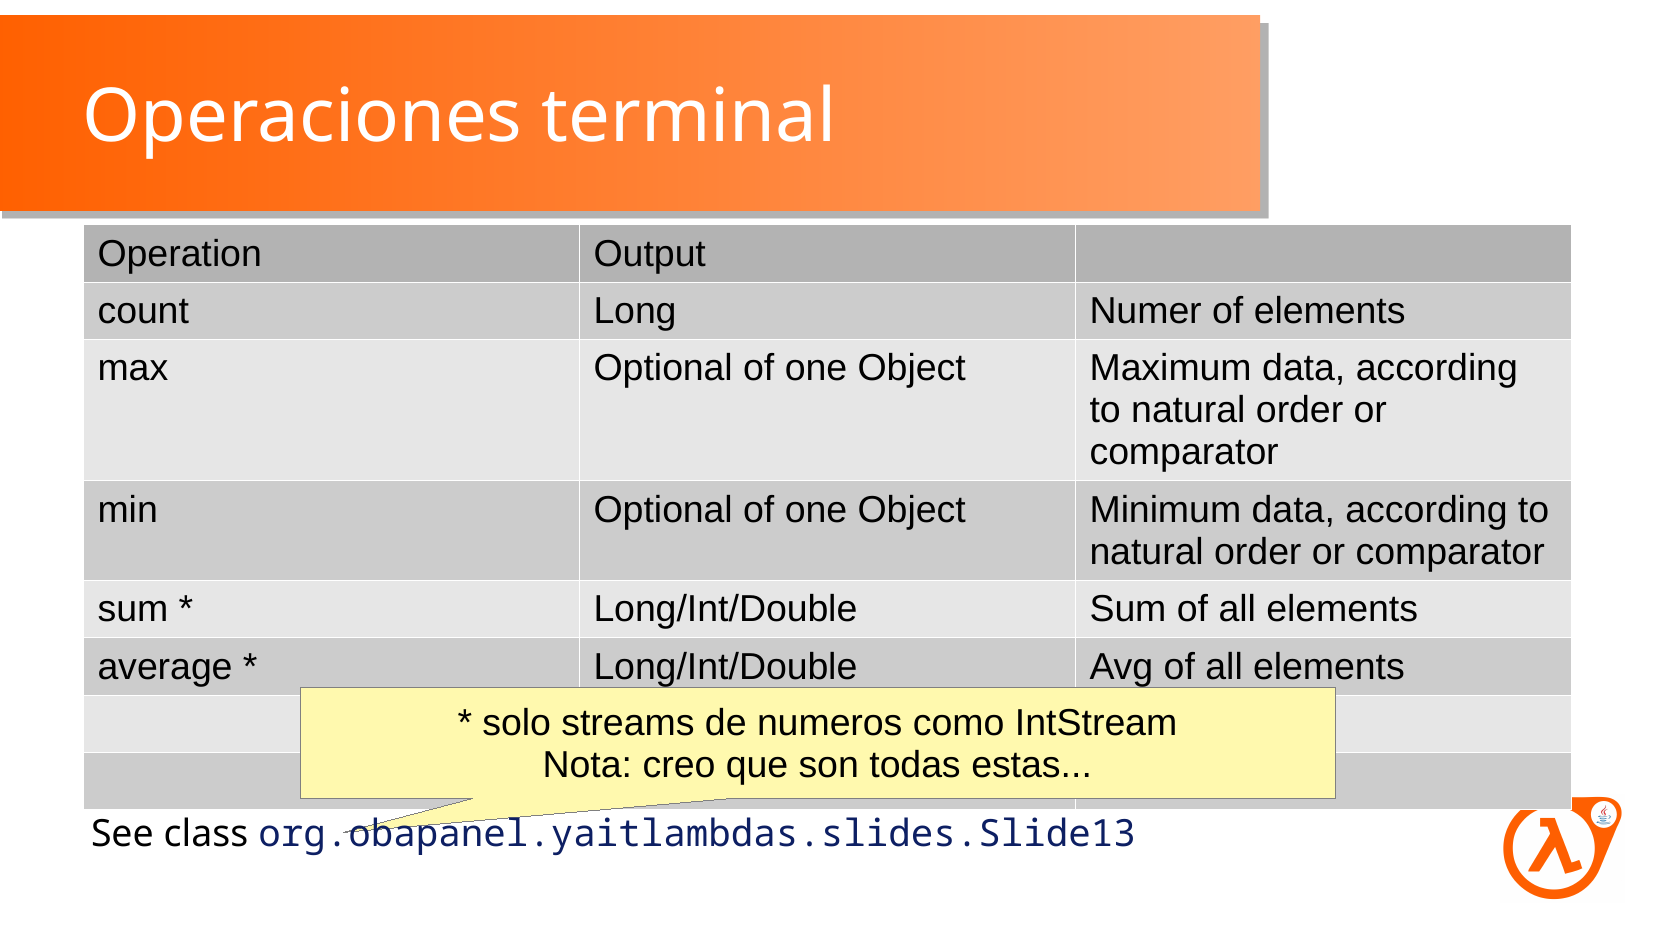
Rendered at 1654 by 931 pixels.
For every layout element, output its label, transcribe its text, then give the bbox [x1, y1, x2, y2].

table_cell count [84, 283, 579, 339]
text_box * solo streams de numeros como IntStream Nota: creo que son todas estas... [300, 687, 1336, 799]
picture [1500, 794, 1625, 903]
text_box See class org.obapanel.yaitlambdas.slides.Slide13 [76, 798, 1129, 856]
table_cell max [84, 340, 579, 480]
table_cell Avg of all elements [1076, 638, 1571, 695]
table_cell min [84, 481, 579, 580]
table_cell Maximum data, according to natural order or comparator [1076, 340, 1571, 480]
table_cell average * [84, 638, 579, 695]
table_cell Minimum data, according to natural order or comparator [1076, 481, 1571, 580]
table_cell Long [580, 283, 1075, 339]
table_cell [1129, 753, 1571, 809]
table_cell Optional of one Object [580, 481, 1075, 580]
table_cell Long/Int/Double [580, 581, 1075, 637]
table_header Operation [84, 225, 579, 282]
table_cell Long/Int/Double [580, 638, 1075, 687]
table_cell Sum of all elements [1076, 581, 1571, 637]
table_cell Optional of one Object [580, 340, 1075, 480]
table_cell [84, 696, 300, 752]
table_header Output [580, 225, 1075, 282]
table_cell [1336, 696, 1571, 752]
title Operaciones terminal [82, 35, 1235, 189]
table_cell Numer of elements [1076, 283, 1571, 339]
table_header [1076, 225, 1571, 282]
table_cell sum * [84, 581, 579, 637]
table_cell [84, 753, 300, 798]
